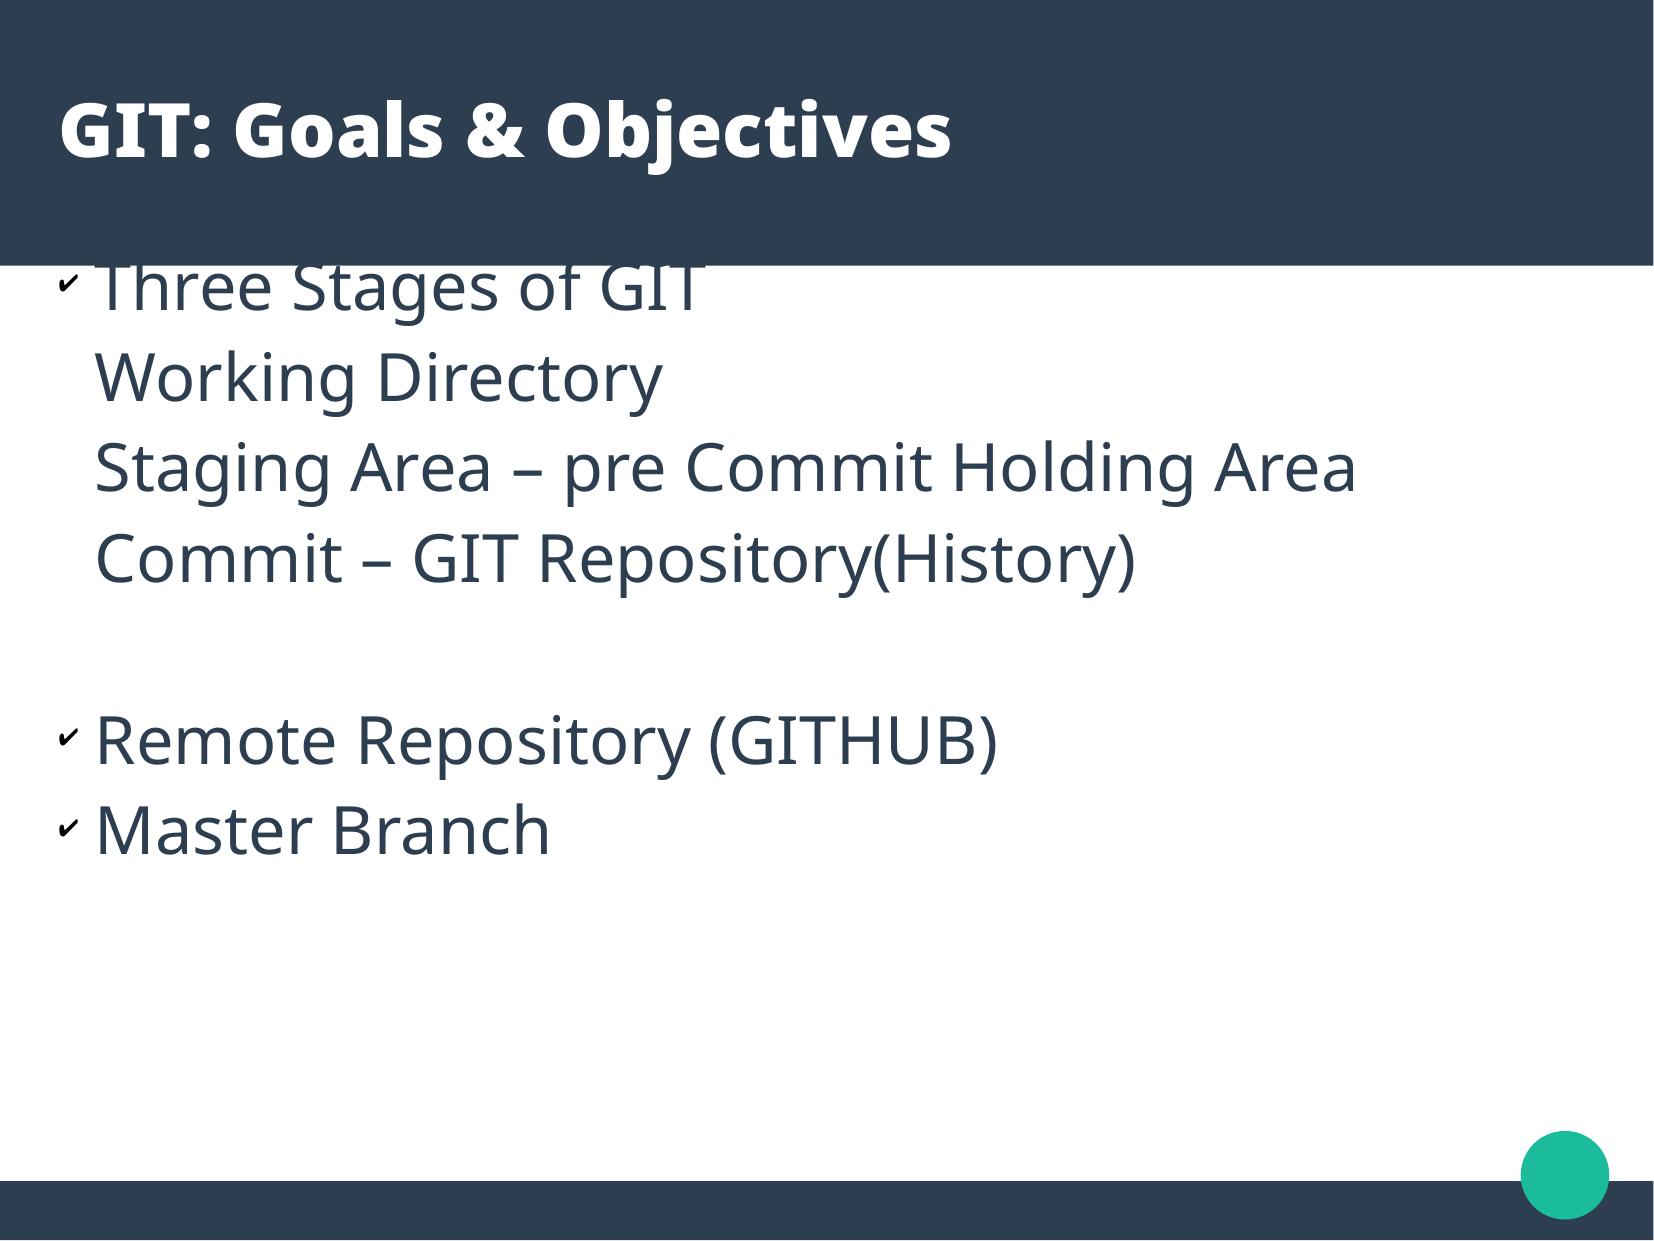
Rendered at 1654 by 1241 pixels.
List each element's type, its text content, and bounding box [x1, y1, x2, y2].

subtitle Three Stages of GIT Working Directory Staging Area – pre Commit Holding Area Commit – GIT Repository(History) Remote Repository (GITHUB) Master Branch [59, 271, 1595, 1205]
title GIT: Goals & Objectives [59, 40, 1595, 216]
